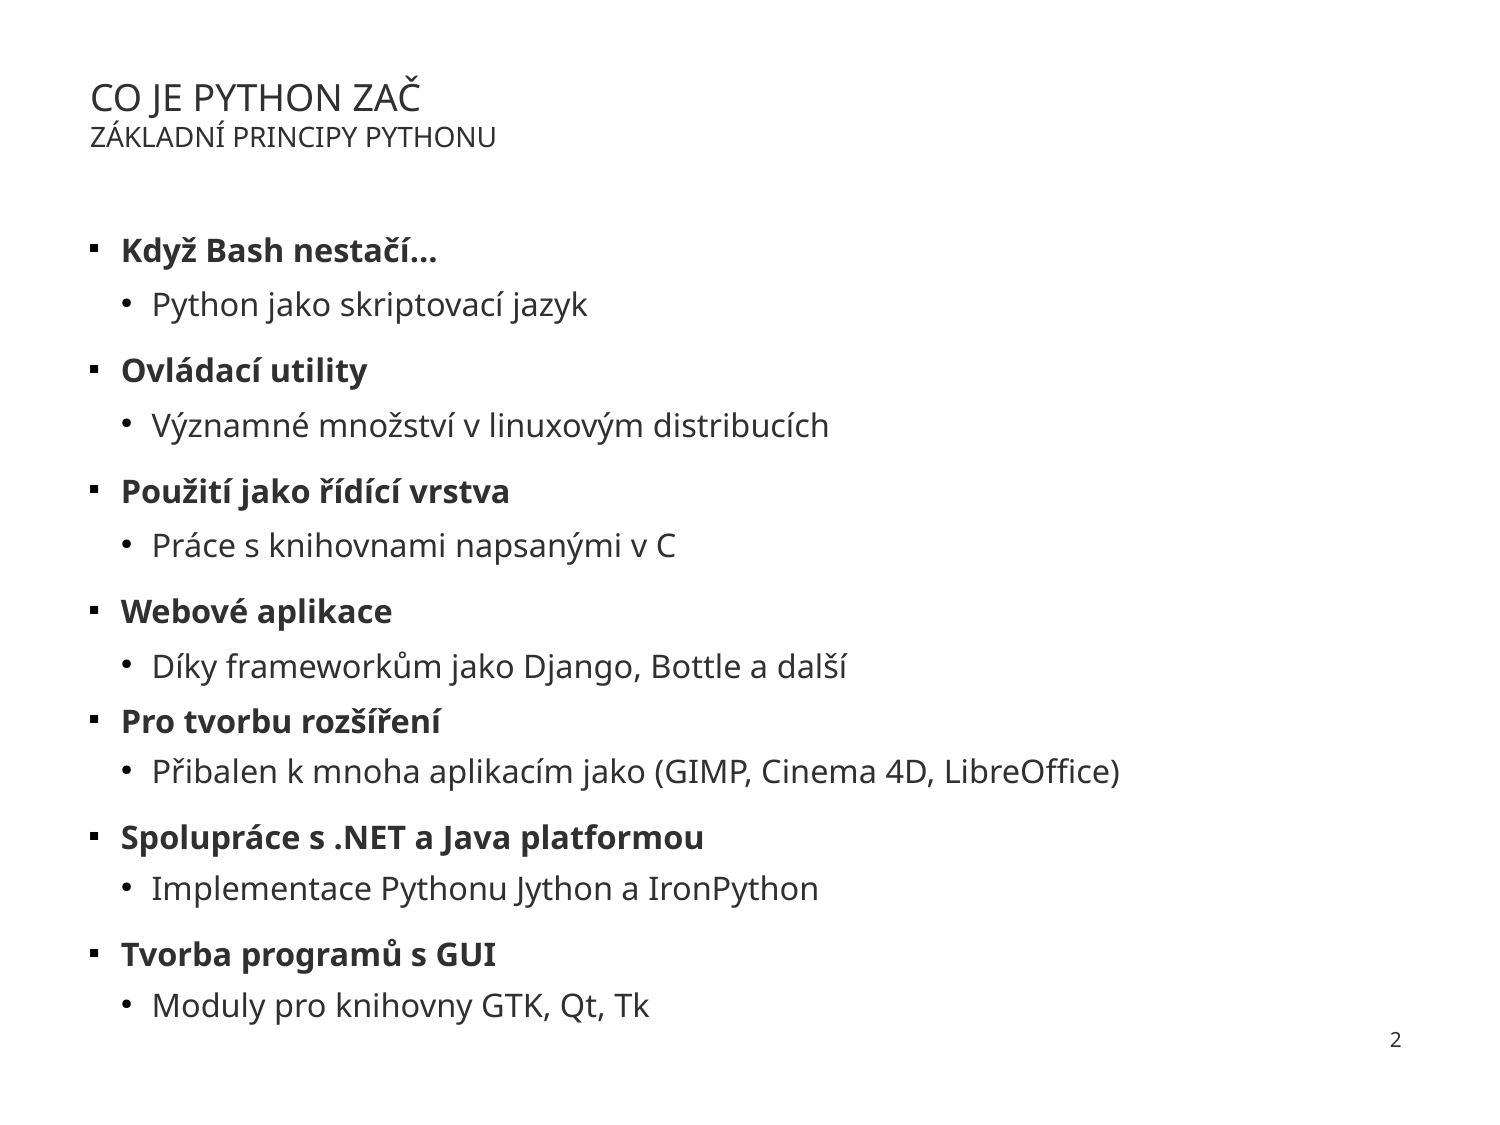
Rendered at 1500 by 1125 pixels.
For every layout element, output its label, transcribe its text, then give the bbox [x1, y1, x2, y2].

slide_number <číslo> [1343, 1010, 1417, 1071]
list Když Bash nestačí… Python jako skriptovací jazyk Ovládací utility Významné množství v linuxovým distribucích Použití jako řídící vrstva Práce s knihovnami napsanými v C Webové aplikace Díky frameworkům jako Django, Bottle a další Pro tvorbu rozšíření Přibalen k mnoha aplikacím jako (GIMP, Cinema 4D, LibreOffice) Spolupráce s .NET a Java platformou Implementace Pythonu Jython a IronPython Tvorba programů s GUI Moduly pro knihovny GTK, Qt, Tk [75, 219, 1329, 1035]
title Co je python zač základní principy pythonu [75, 66, 1223, 161]
